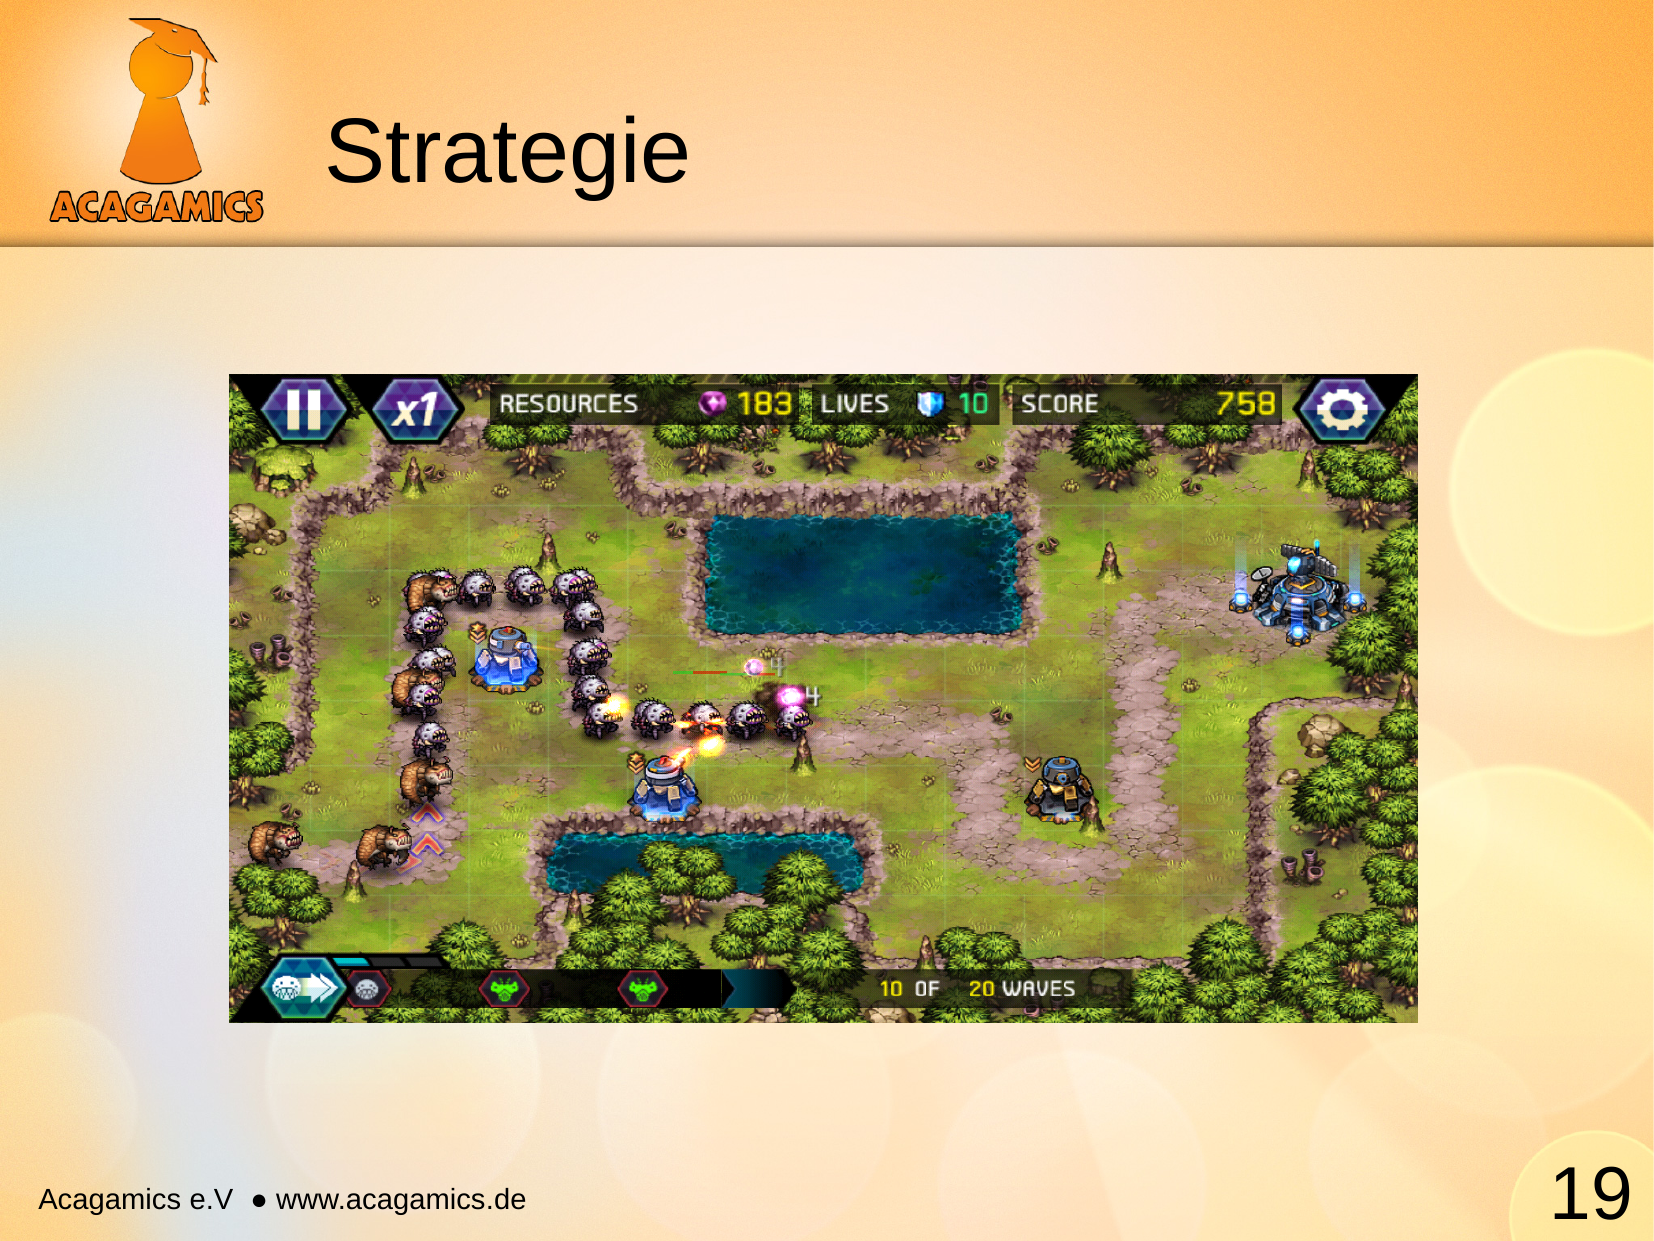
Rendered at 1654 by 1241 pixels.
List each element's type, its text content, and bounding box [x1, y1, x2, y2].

picture [229, 374, 1418, 1024]
title Strategie [324, 76, 1571, 216]
text_box [1517, 1151, 1654, 1241]
